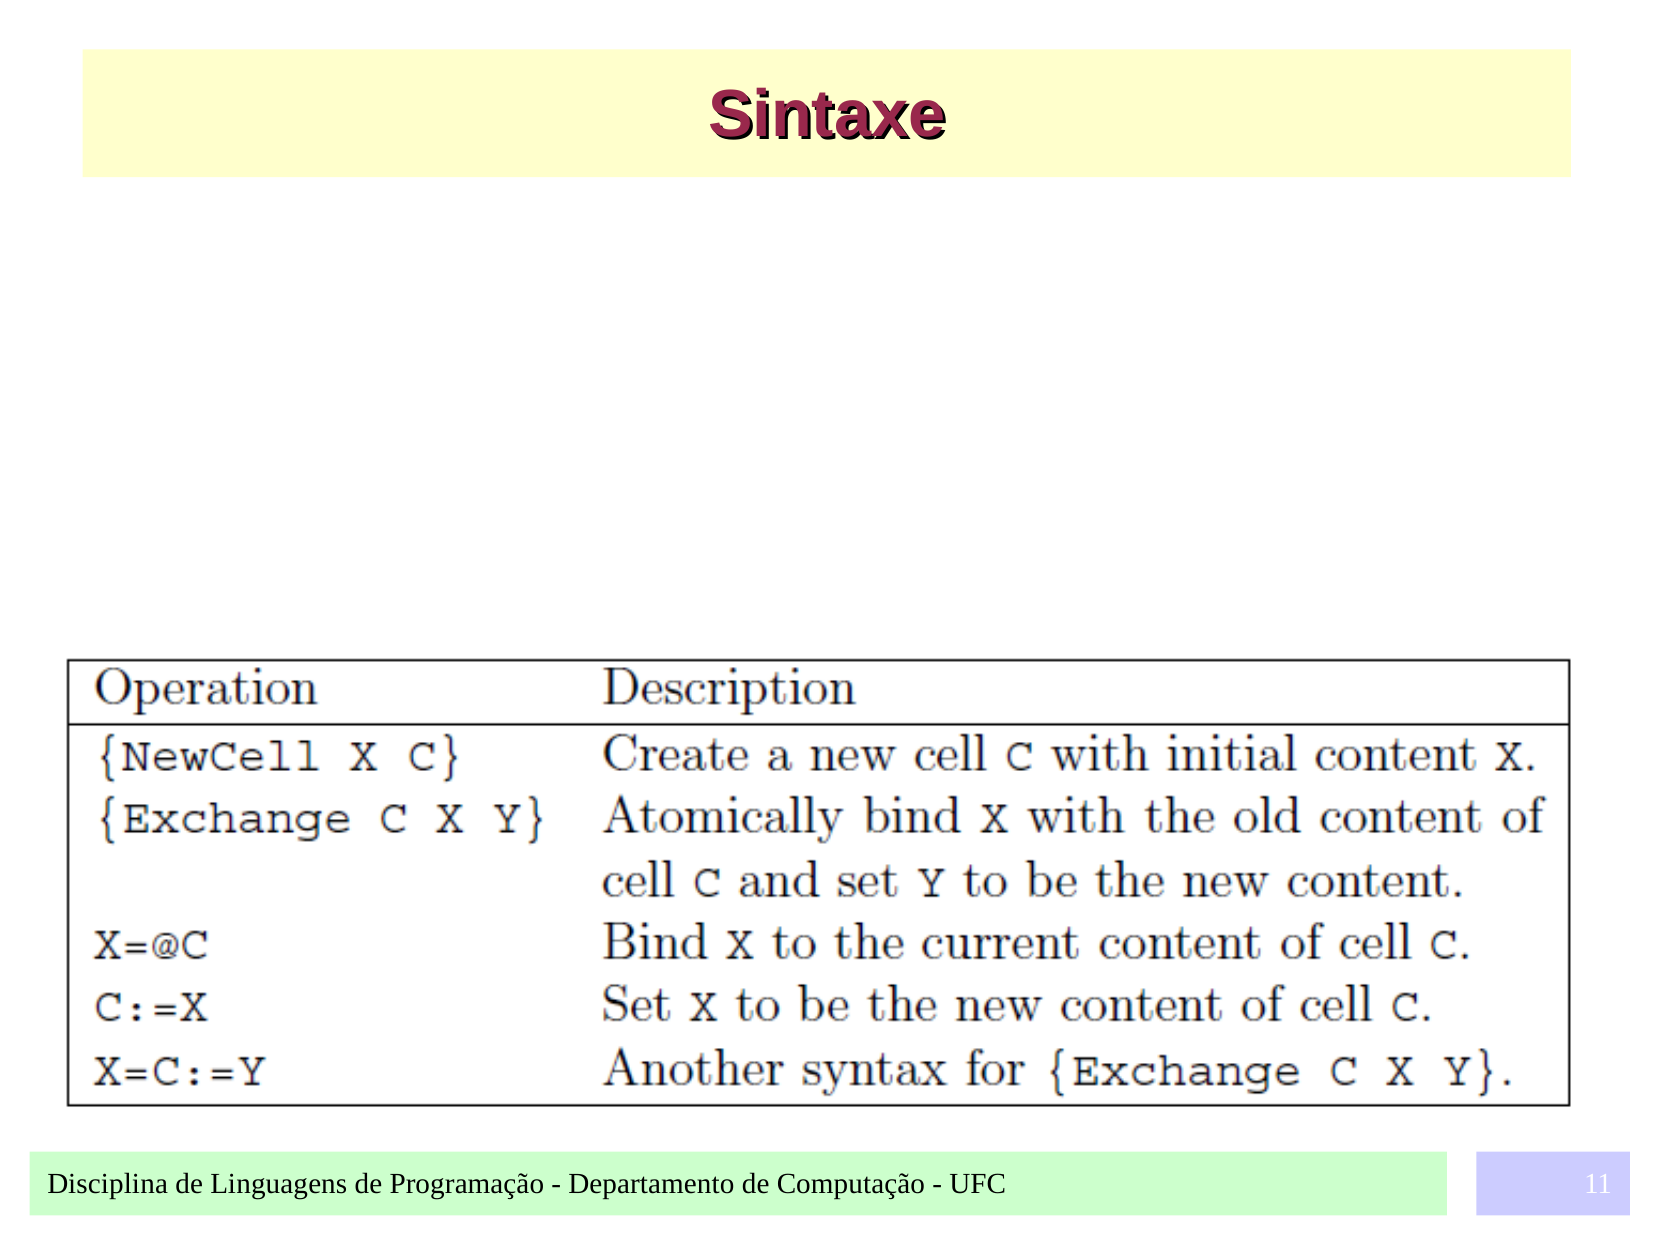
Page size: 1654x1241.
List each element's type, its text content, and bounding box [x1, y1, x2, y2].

picture [59, 649, 1603, 1123]
title Sintaxe [82, 49, 1571, 178]
